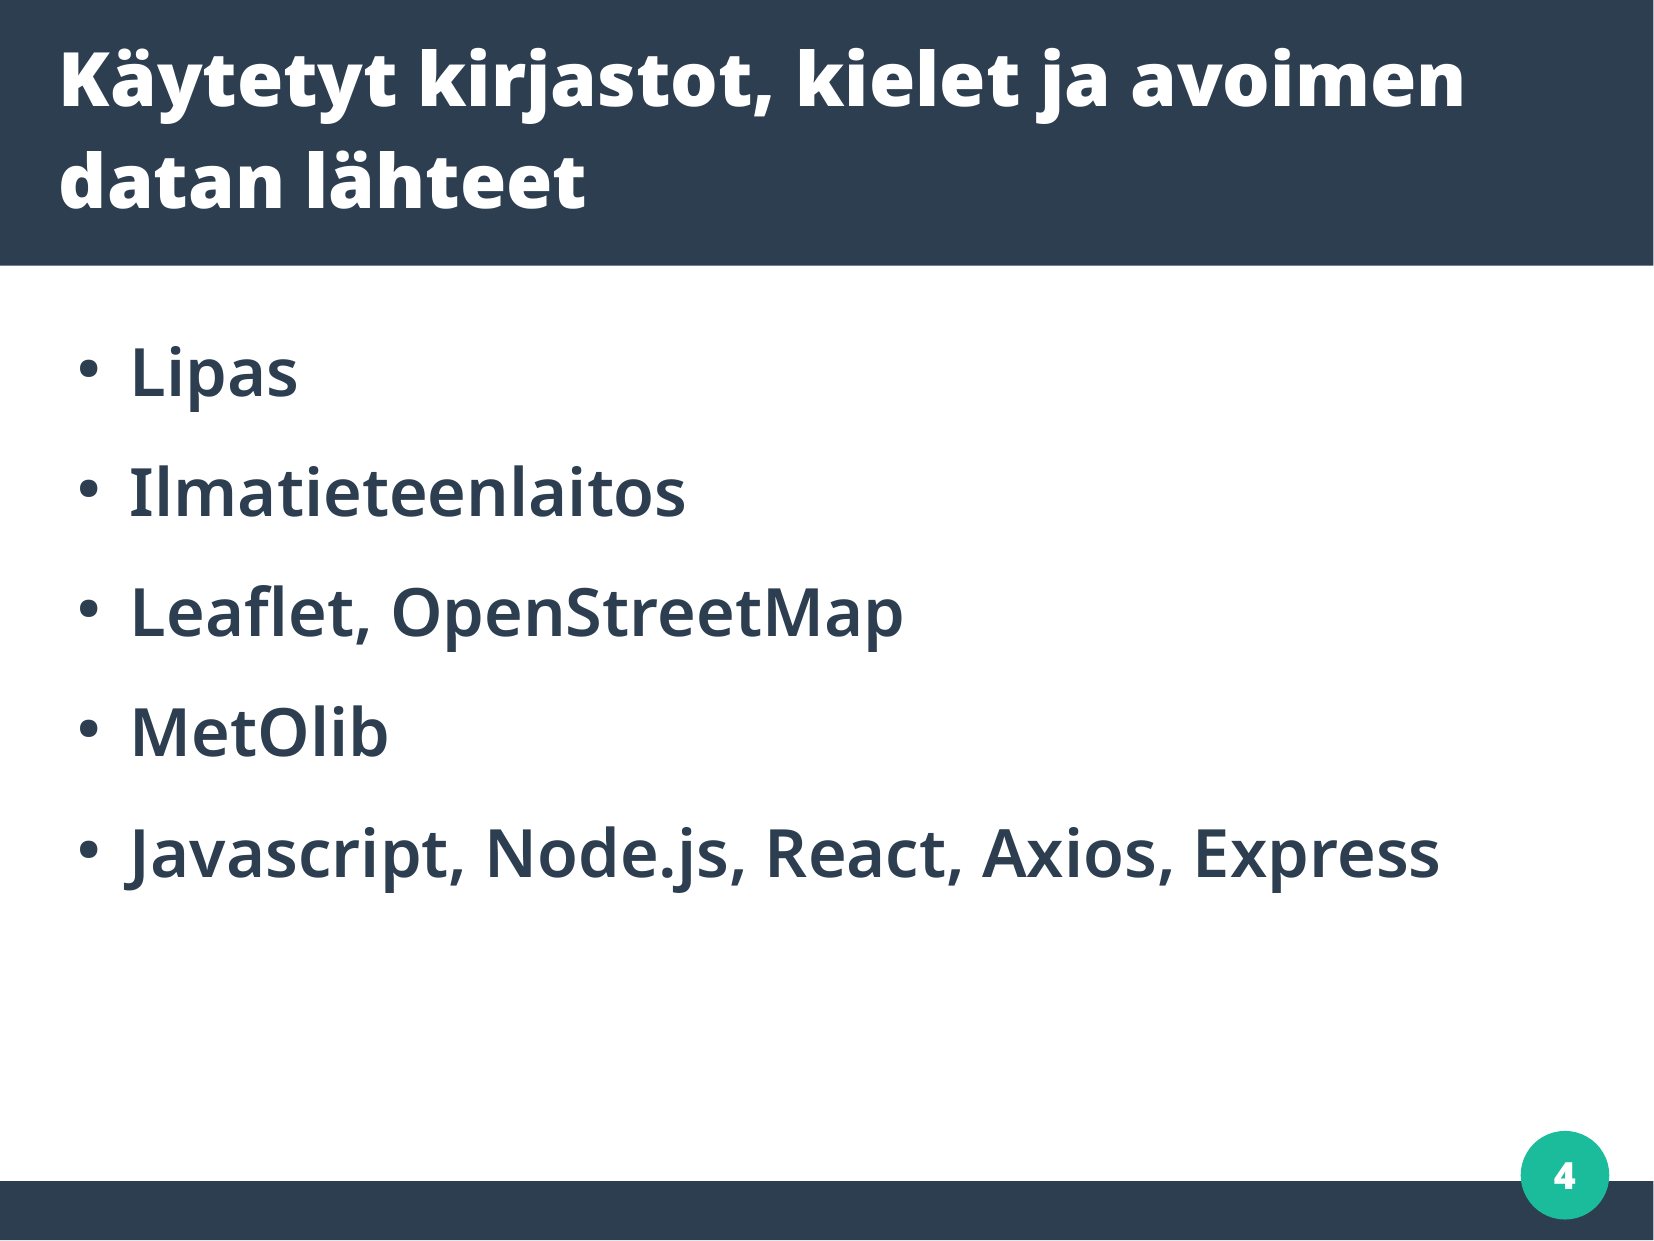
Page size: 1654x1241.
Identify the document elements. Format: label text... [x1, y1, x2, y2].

title Käytetyt kirjastot, kielet ja avoimen datan lähteet [59, 49, 1595, 207]
list Lipas Ilmatieteenlaitos Leaflet, OpenStreetMap MetOlib Javascript, Node.js, React, Axios, Express [59, 324, 1595, 1152]
